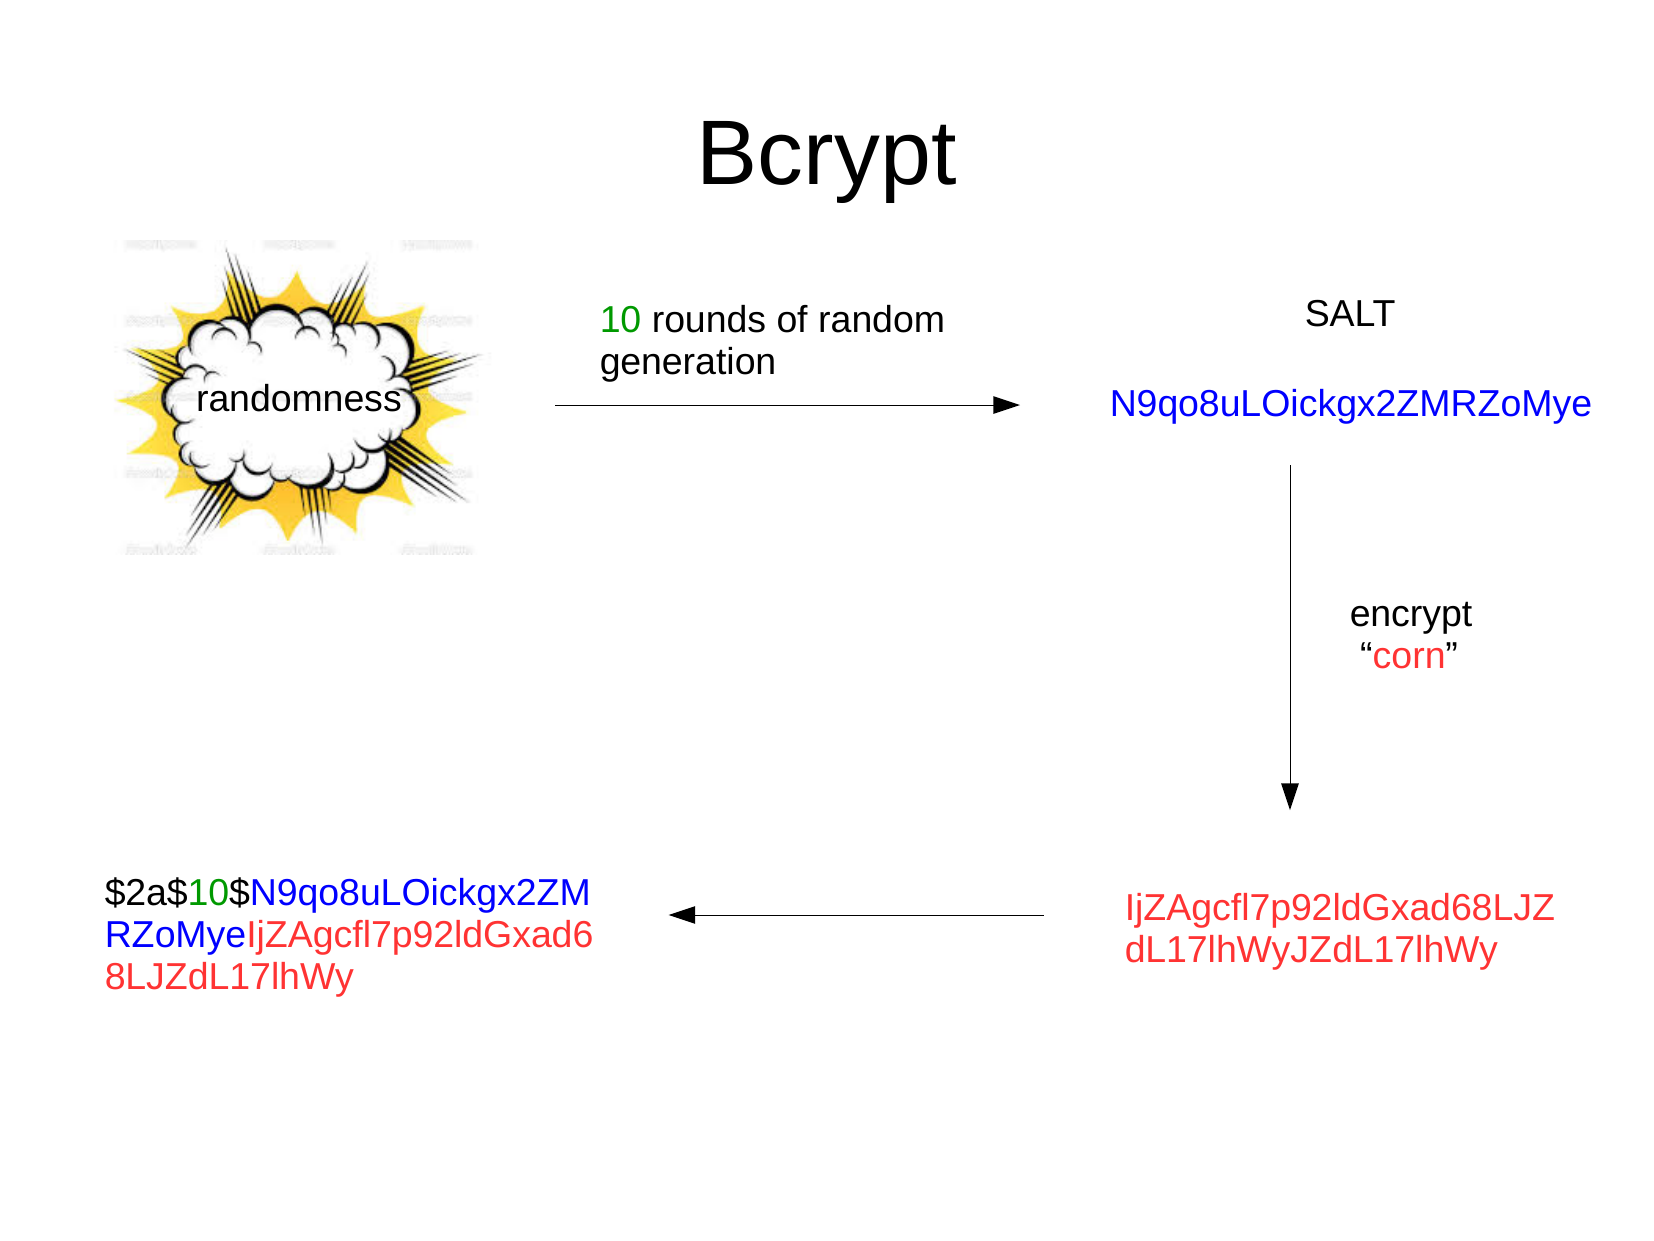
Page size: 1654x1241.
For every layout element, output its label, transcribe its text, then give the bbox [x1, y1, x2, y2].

text_box encrypt “corn” [1335, 585, 1488, 684]
text_box IjZAgcfl7p92ldGxad68LJZdL17lhWyJZdL17lhWy [1110, 879, 1576, 979]
text_box $2a$10$N9qo8uLOickgx2ZMRZoMyeIjZAgcfl7p92ldGxad68LJZdL17lhWy [90, 864, 616, 1006]
picture [102, 240, 496, 556]
text_box SALT [1290, 285, 1411, 342]
text_box N9qo8uLOickgx2ZMRZoMye [1095, 375, 1608, 432]
text_box 10 rounds of random generation [585, 291, 961, 391]
title Bcrypt [82, 49, 1571, 257]
